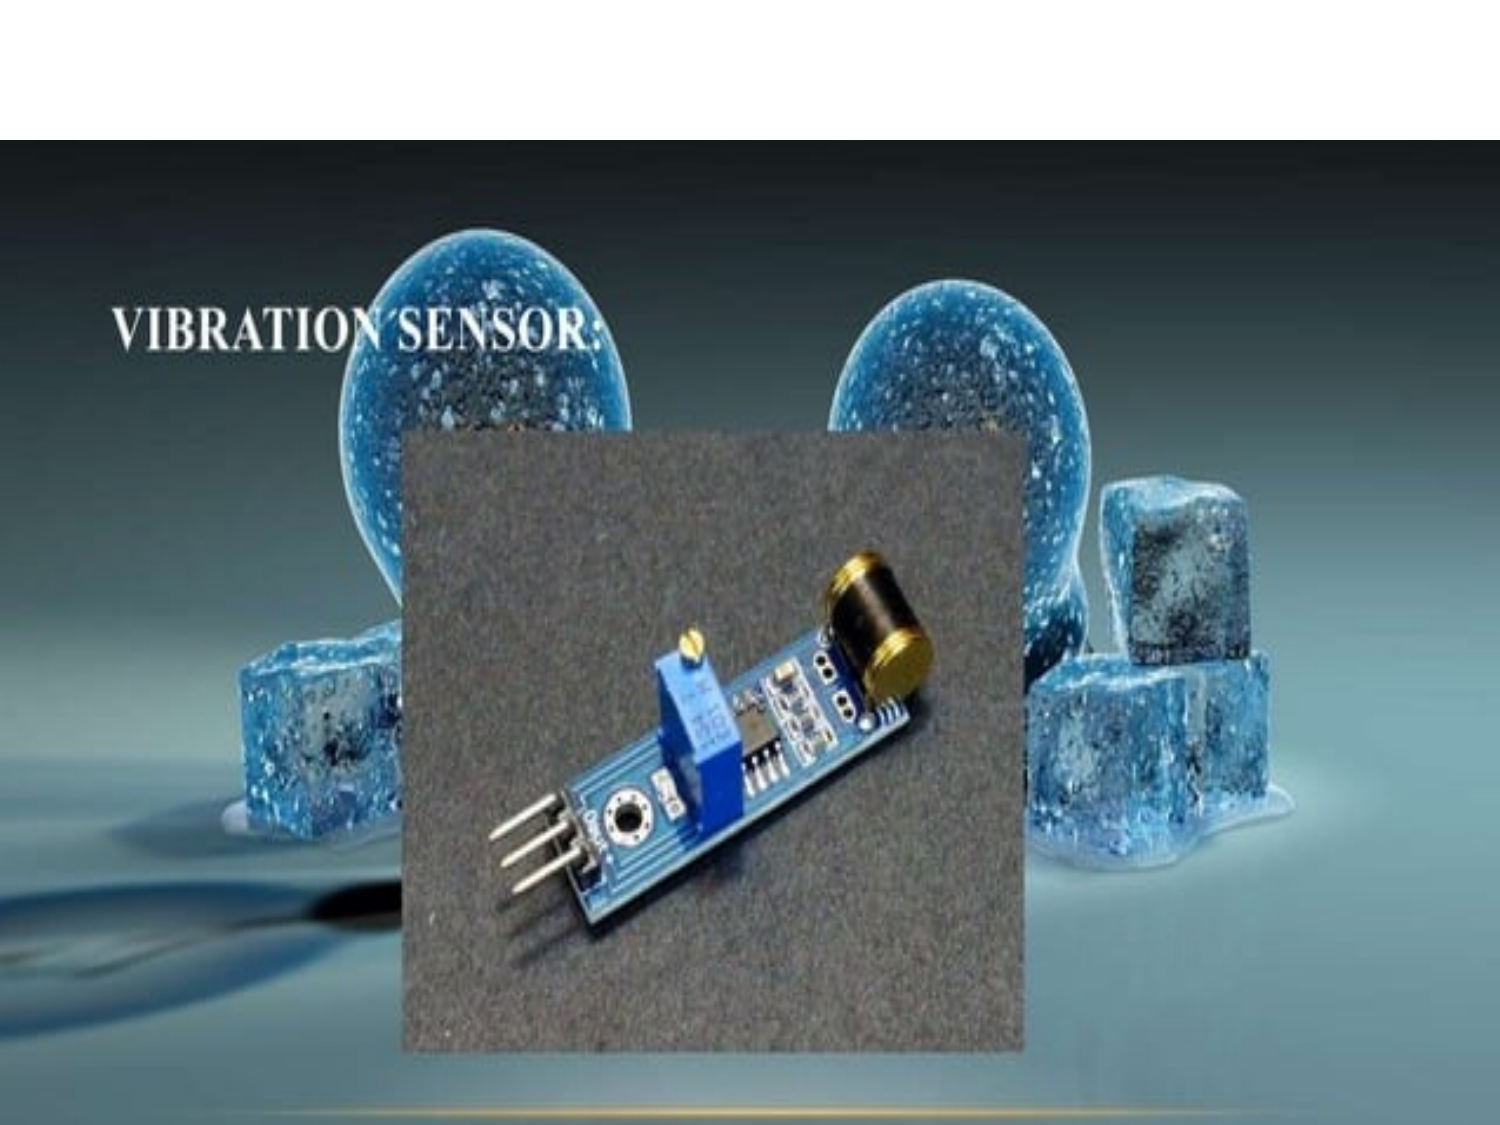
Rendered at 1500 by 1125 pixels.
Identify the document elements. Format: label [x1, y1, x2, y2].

picture [0, 140, 1500, 1125]
